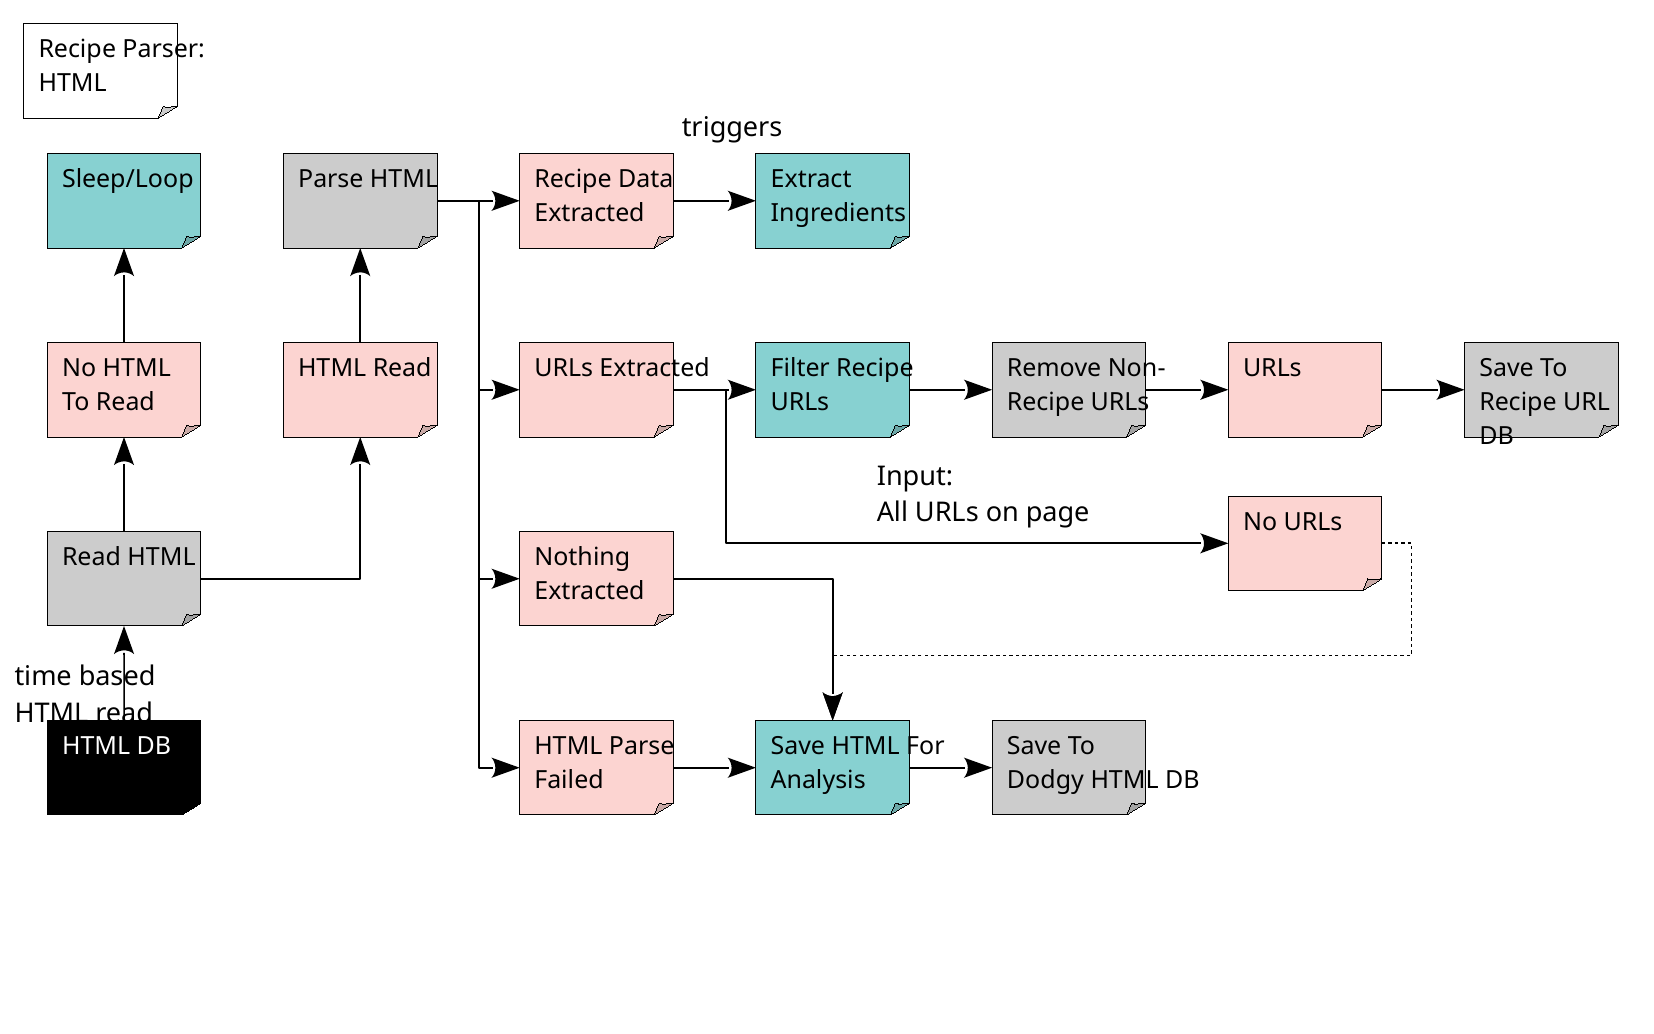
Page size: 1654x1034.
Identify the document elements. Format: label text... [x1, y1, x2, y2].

text_box HTML DB [47, 720, 201, 815]
text_box No HTML To Read [47, 342, 201, 438]
text_box Extract Ingredients [755, 153, 910, 249]
text_box Save HTML For Analysis [755, 720, 910, 815]
text_box Recipe Data Extracted [519, 153, 674, 249]
text_box Filter Recipe URLs [755, 342, 910, 438]
text_box Save To Dodgy HTML DB [992, 720, 1146, 815]
text_box Parse HTML [283, 153, 438, 249]
text_box Remove Non- Recipe URLs [992, 342, 1146, 438]
text_box No URLs [1228, 496, 1382, 591]
text_box Read HTML [47, 531, 201, 626]
text_box Save To Recipe URL DB [1464, 342, 1619, 438]
text_box Recipe Parser: HTML [23, 23, 178, 119]
text_box Nothing Extracted [519, 531, 674, 626]
text_box URLs [1228, 342, 1382, 438]
text_box triggers [667, 100, 792, 164]
text_box Sleep/Loop [47, 153, 201, 249]
text_box HTML Read [283, 342, 438, 438]
text_box time based HTML read [0, 649, 125, 713]
text_box Input: All URLs on page [862, 448, 1115, 512]
text_box HTML Parse Failed [519, 720, 674, 815]
text_box URLs Extracted [519, 342, 674, 438]
